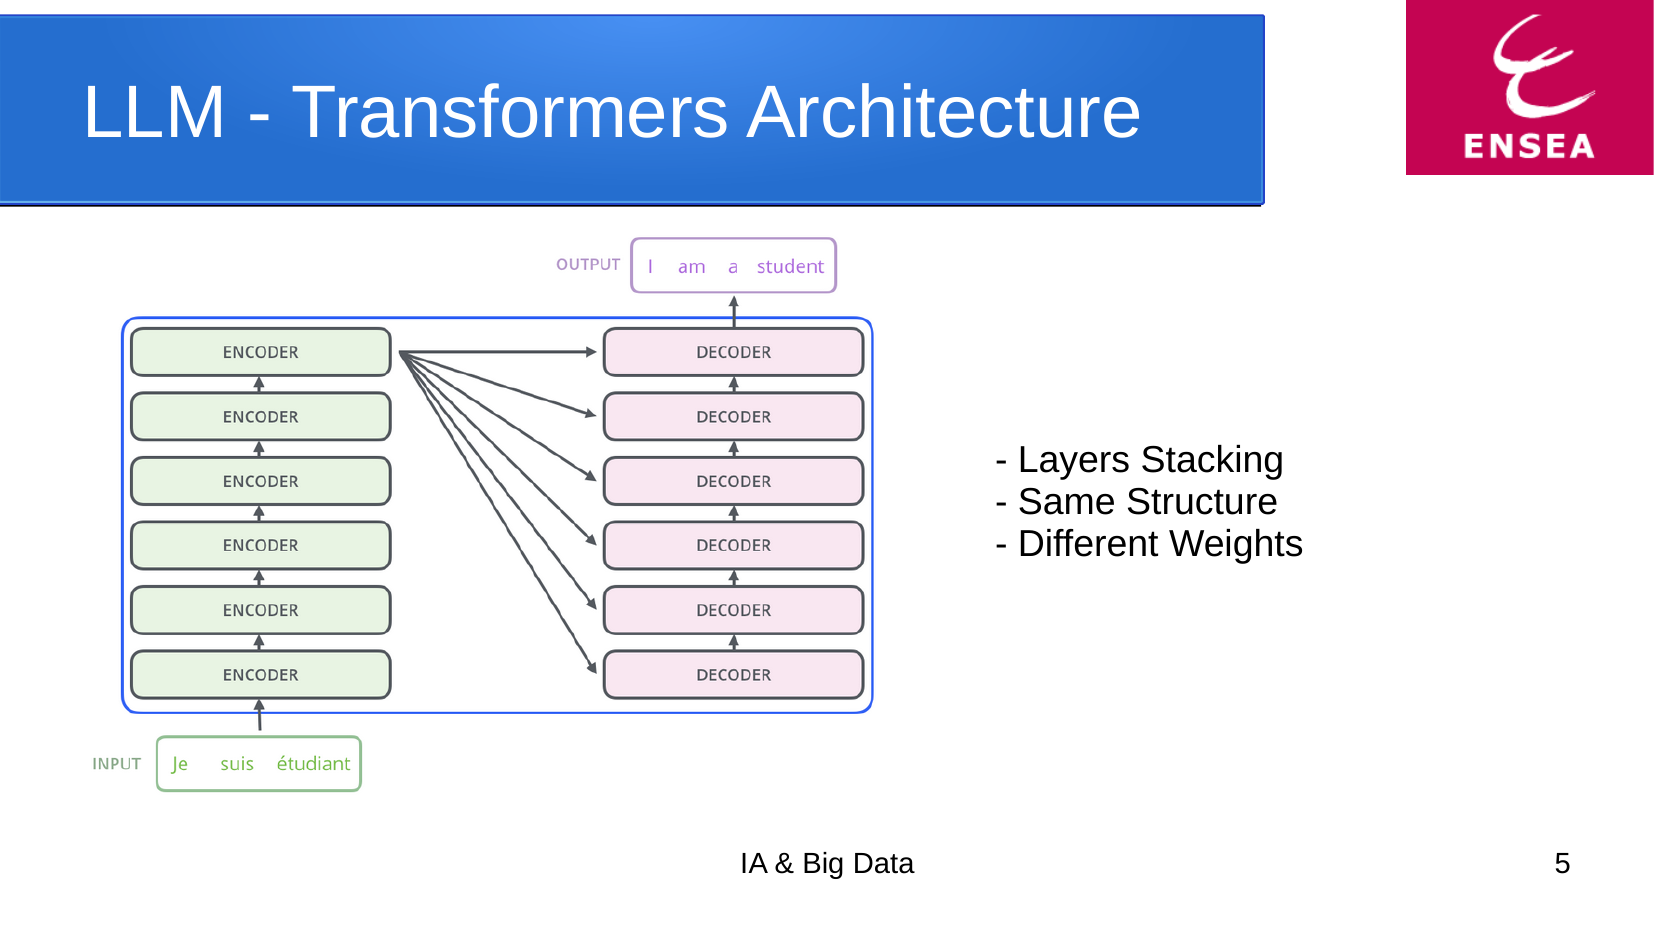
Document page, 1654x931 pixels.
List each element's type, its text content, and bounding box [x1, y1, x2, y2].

title LLM - Transformers Architecture [82, 35, 1235, 189]
picture [62, 224, 898, 809]
text_box - Layers Stacking - Same Structure - Different Weights [980, 431, 1560, 572]
picture [1406, 0, 1654, 175]
